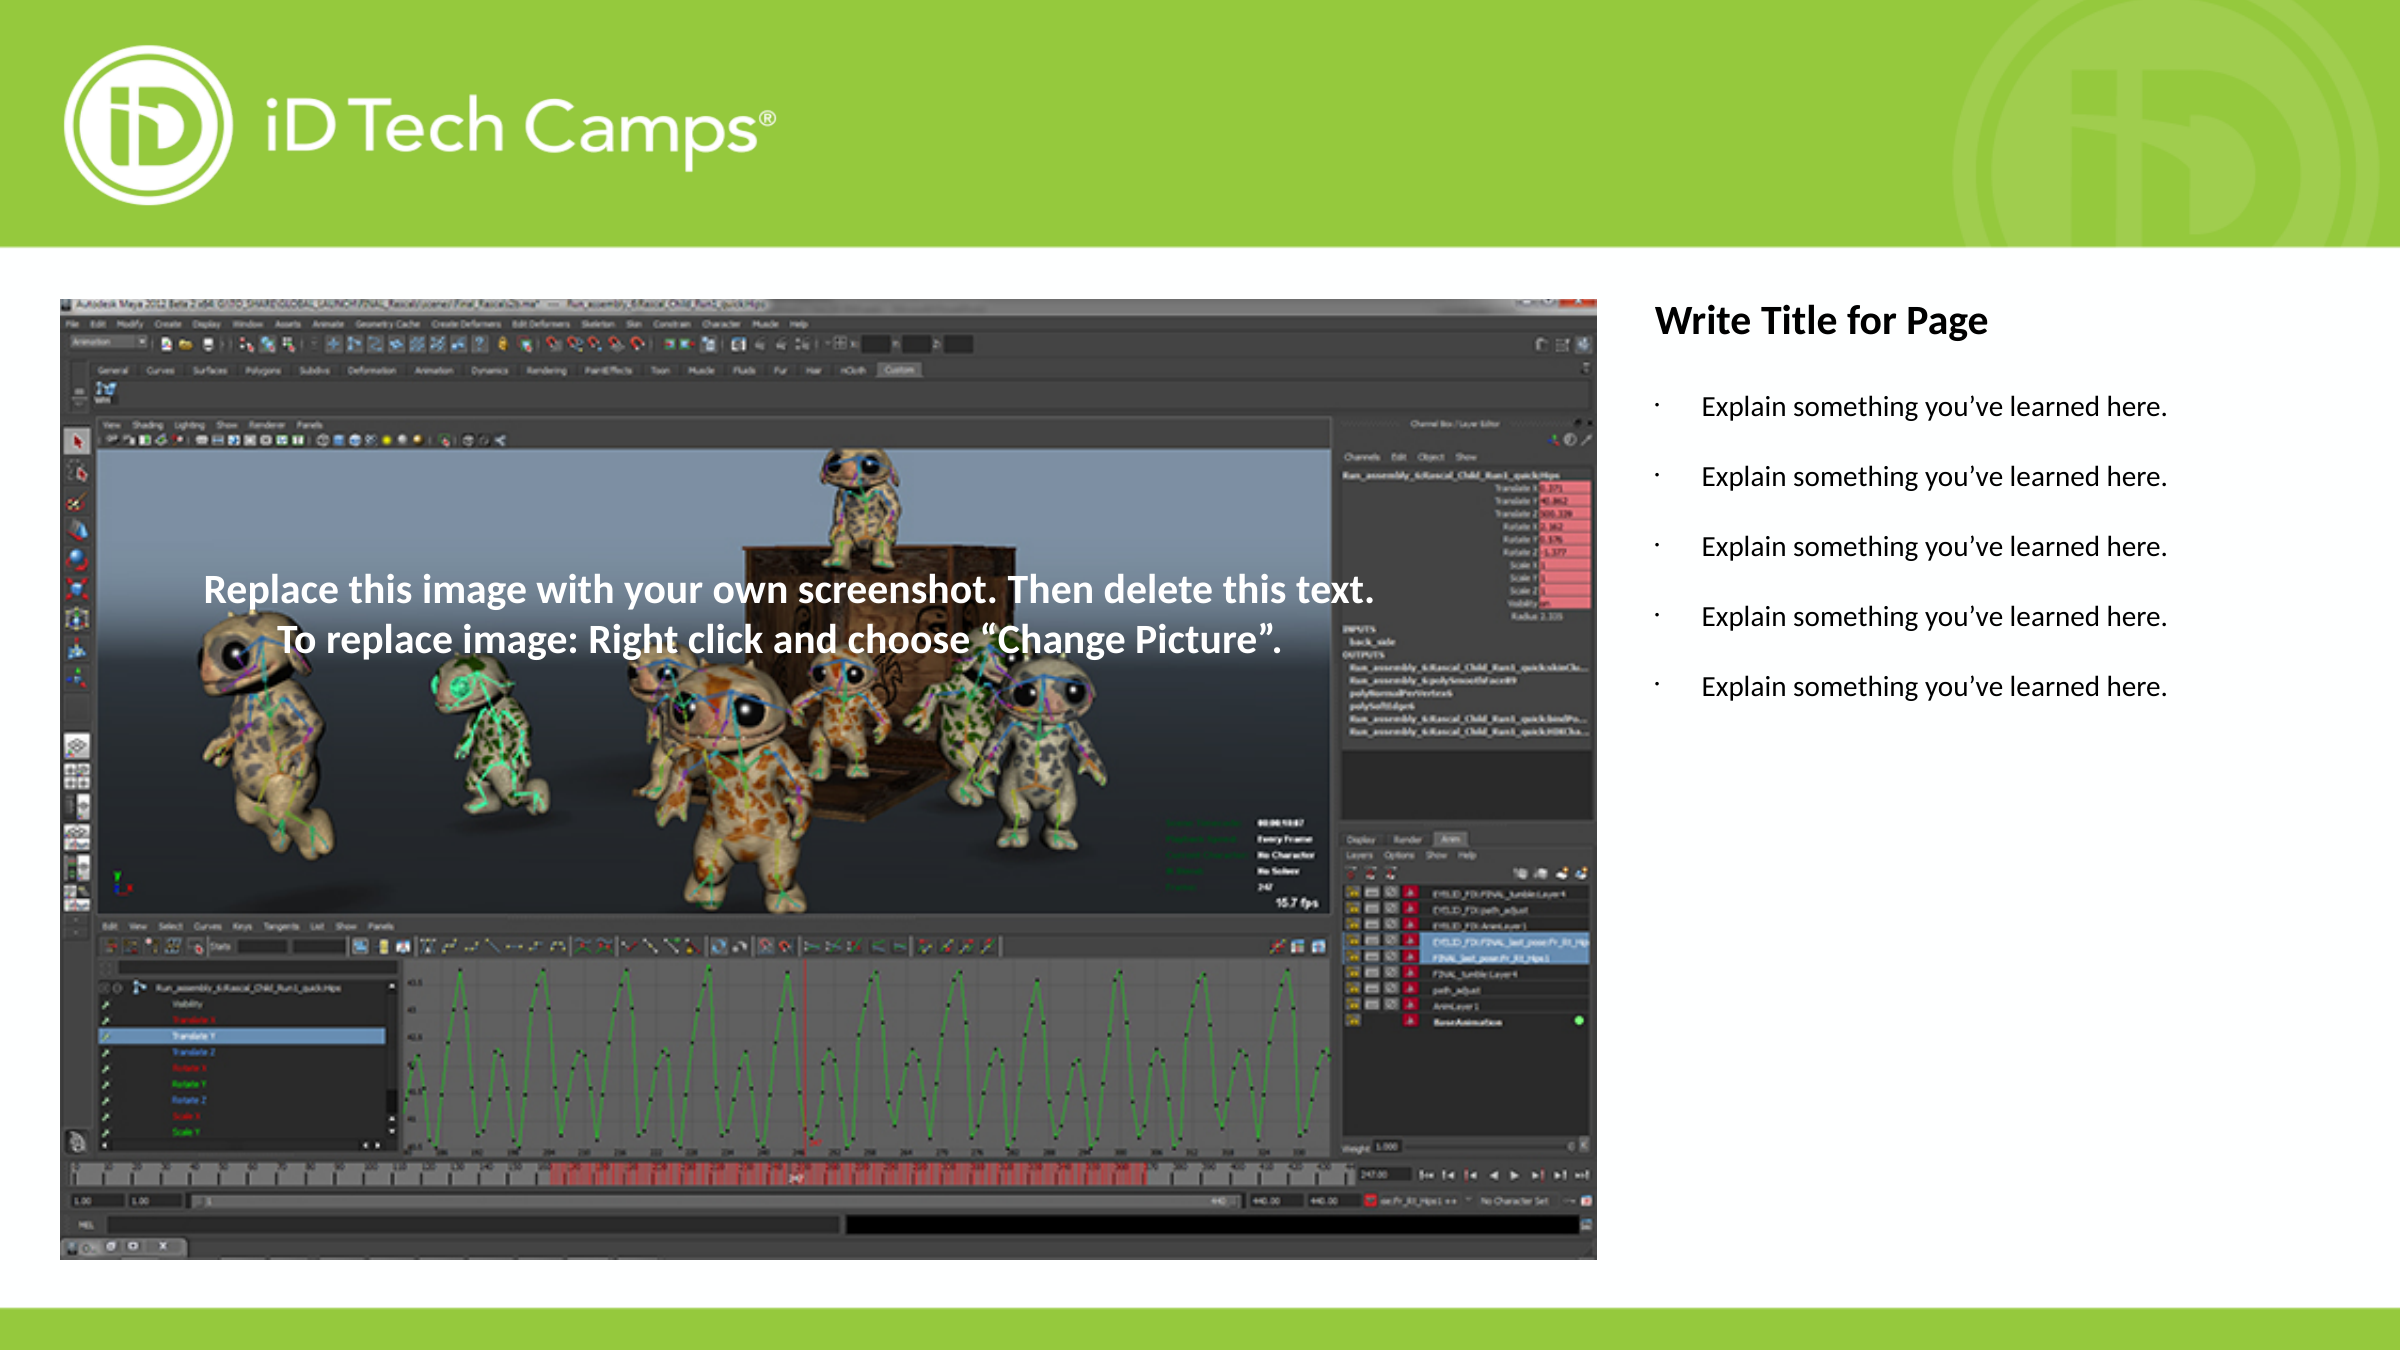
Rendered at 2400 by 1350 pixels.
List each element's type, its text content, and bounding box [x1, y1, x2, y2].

text_box Write Title for Page Explain something you’ve learned here. Explain something you’ve learned here. Explain something you’ve learned here. Explain something you’ve learned here. Explain something you’ve learned here. [1640, 285, 2360, 745]
picture [0, 0, 2400, 1350]
text_box Replace this image with your own screenshot. Then delete this text. To replace image: Right click and choose “Change Picture”. [139, 554, 1440, 670]
